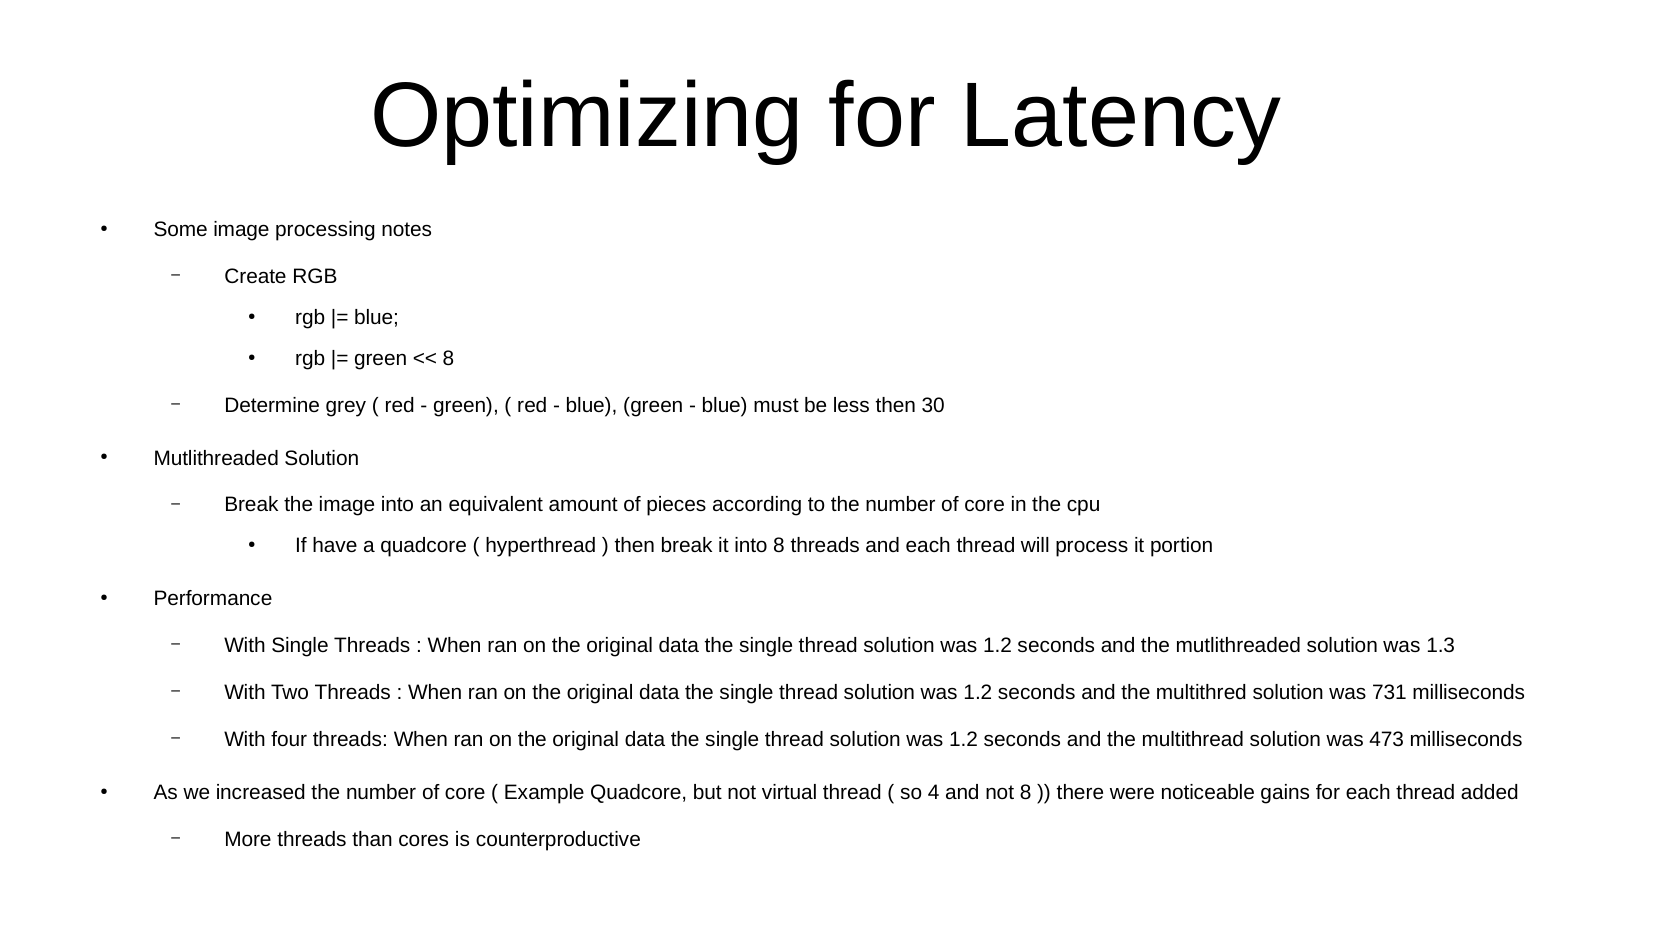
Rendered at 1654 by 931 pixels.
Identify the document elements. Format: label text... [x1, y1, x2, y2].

list Some image processing notes Create RGB rgb |= blue; rgb |= green << 8 Determine grey ( red - green), ( red - blue), (green - blue) must be less then 30 Mutlithreaded Solution Break the image into an equivalent amount of pieces according to the number of core in the cpu If have a quadcore ( hyperthread ) then break it into 8 threads and each thread will process it portion Performance With Single Threads : When ran on the original data the single thread solution was 1.2 seconds and the mutlithreaded solution was 1.3 With Two Threads : When ran on the original data the single thread solution was 1.2 seconds and the multithred solution was 731 milliseconds With four threads: When ran on the original data the single thread solution was 1.2 seconds and the multithread solution was 473 milliseconds As we increased the number of core ( Example Quadcore, but not virtual thread ( so 4 and not 8 )) there were noticeable gains for each thread added More threads than cores is counterproductive [82, 217, 1606, 901]
title Optimizing for Latency [82, 37, 1571, 193]
